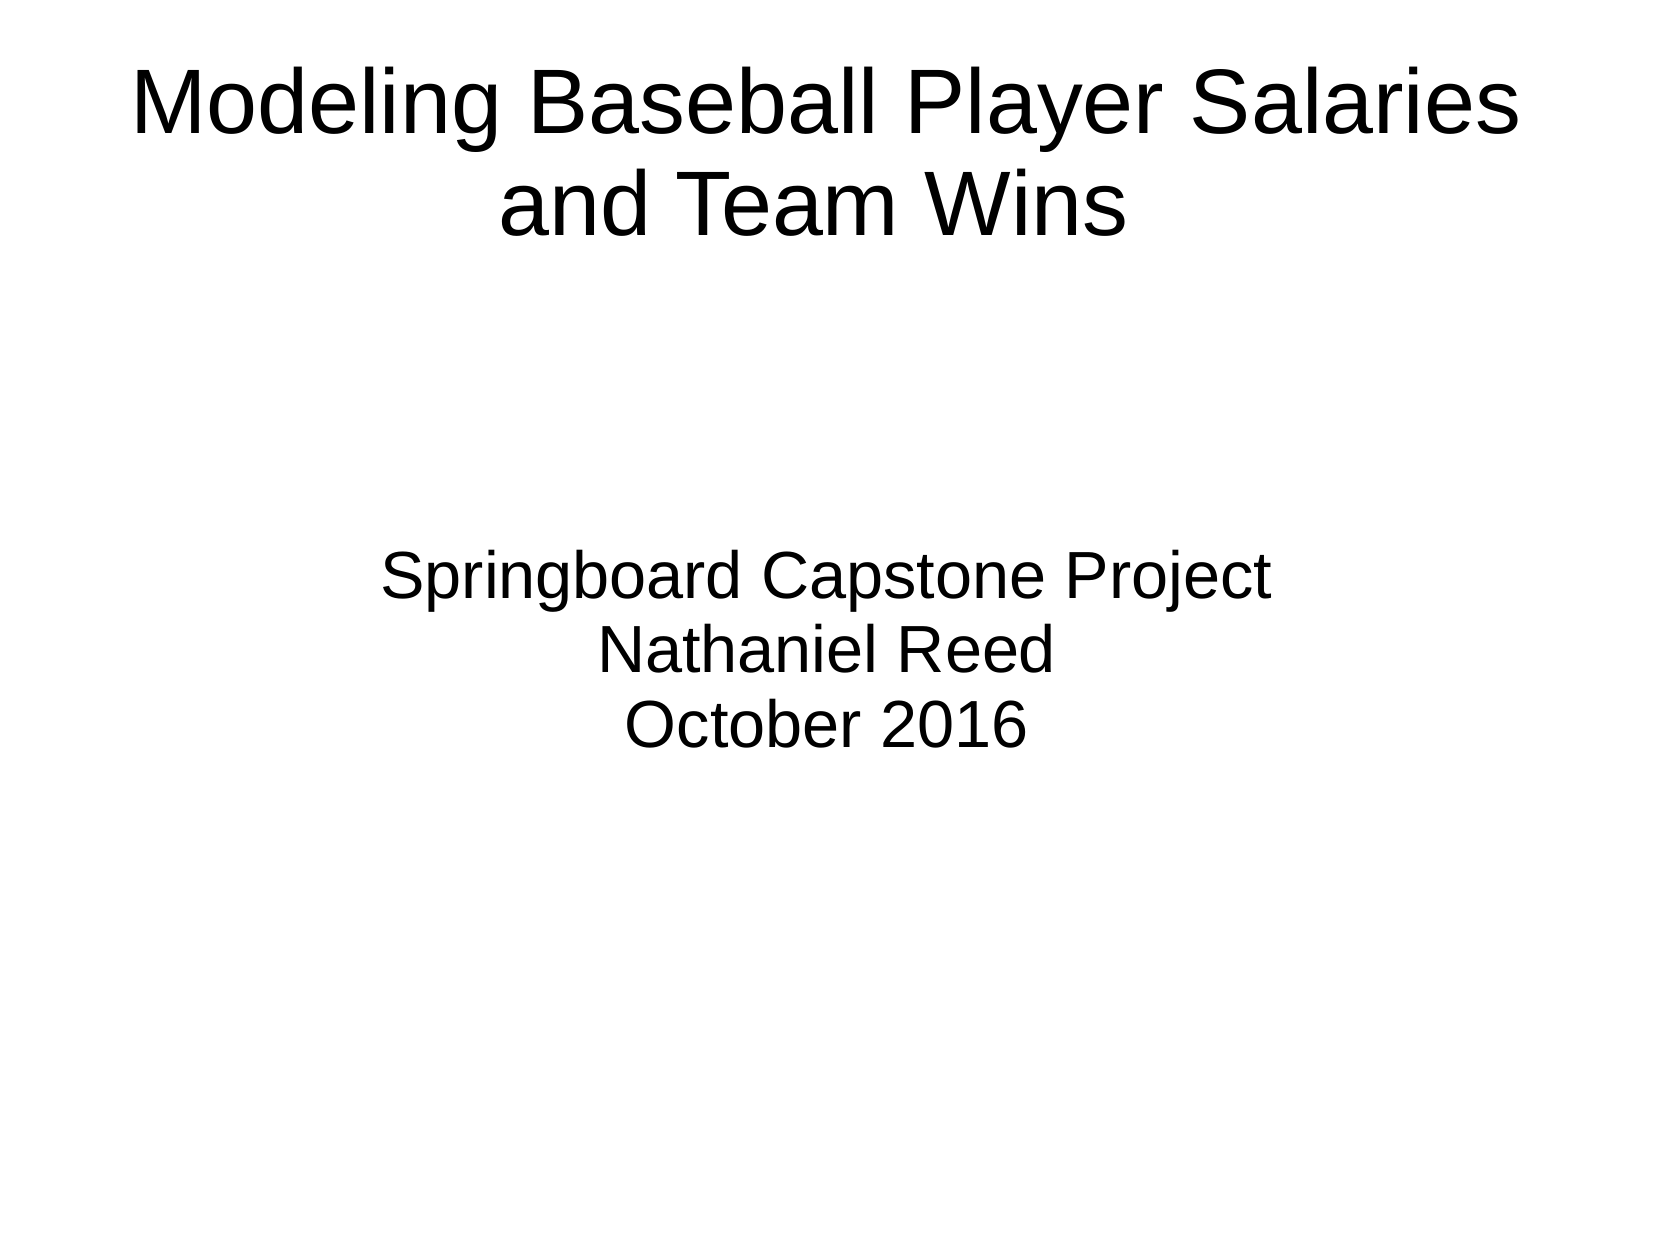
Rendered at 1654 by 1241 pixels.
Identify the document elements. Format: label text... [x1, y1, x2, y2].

subtitle Springboard Capstone Project Nathaniel Reed October 2016 [82, 290, 1571, 1010]
title Modeling Baseball Player Salaries and Team Wins [82, 49, 1571, 257]
